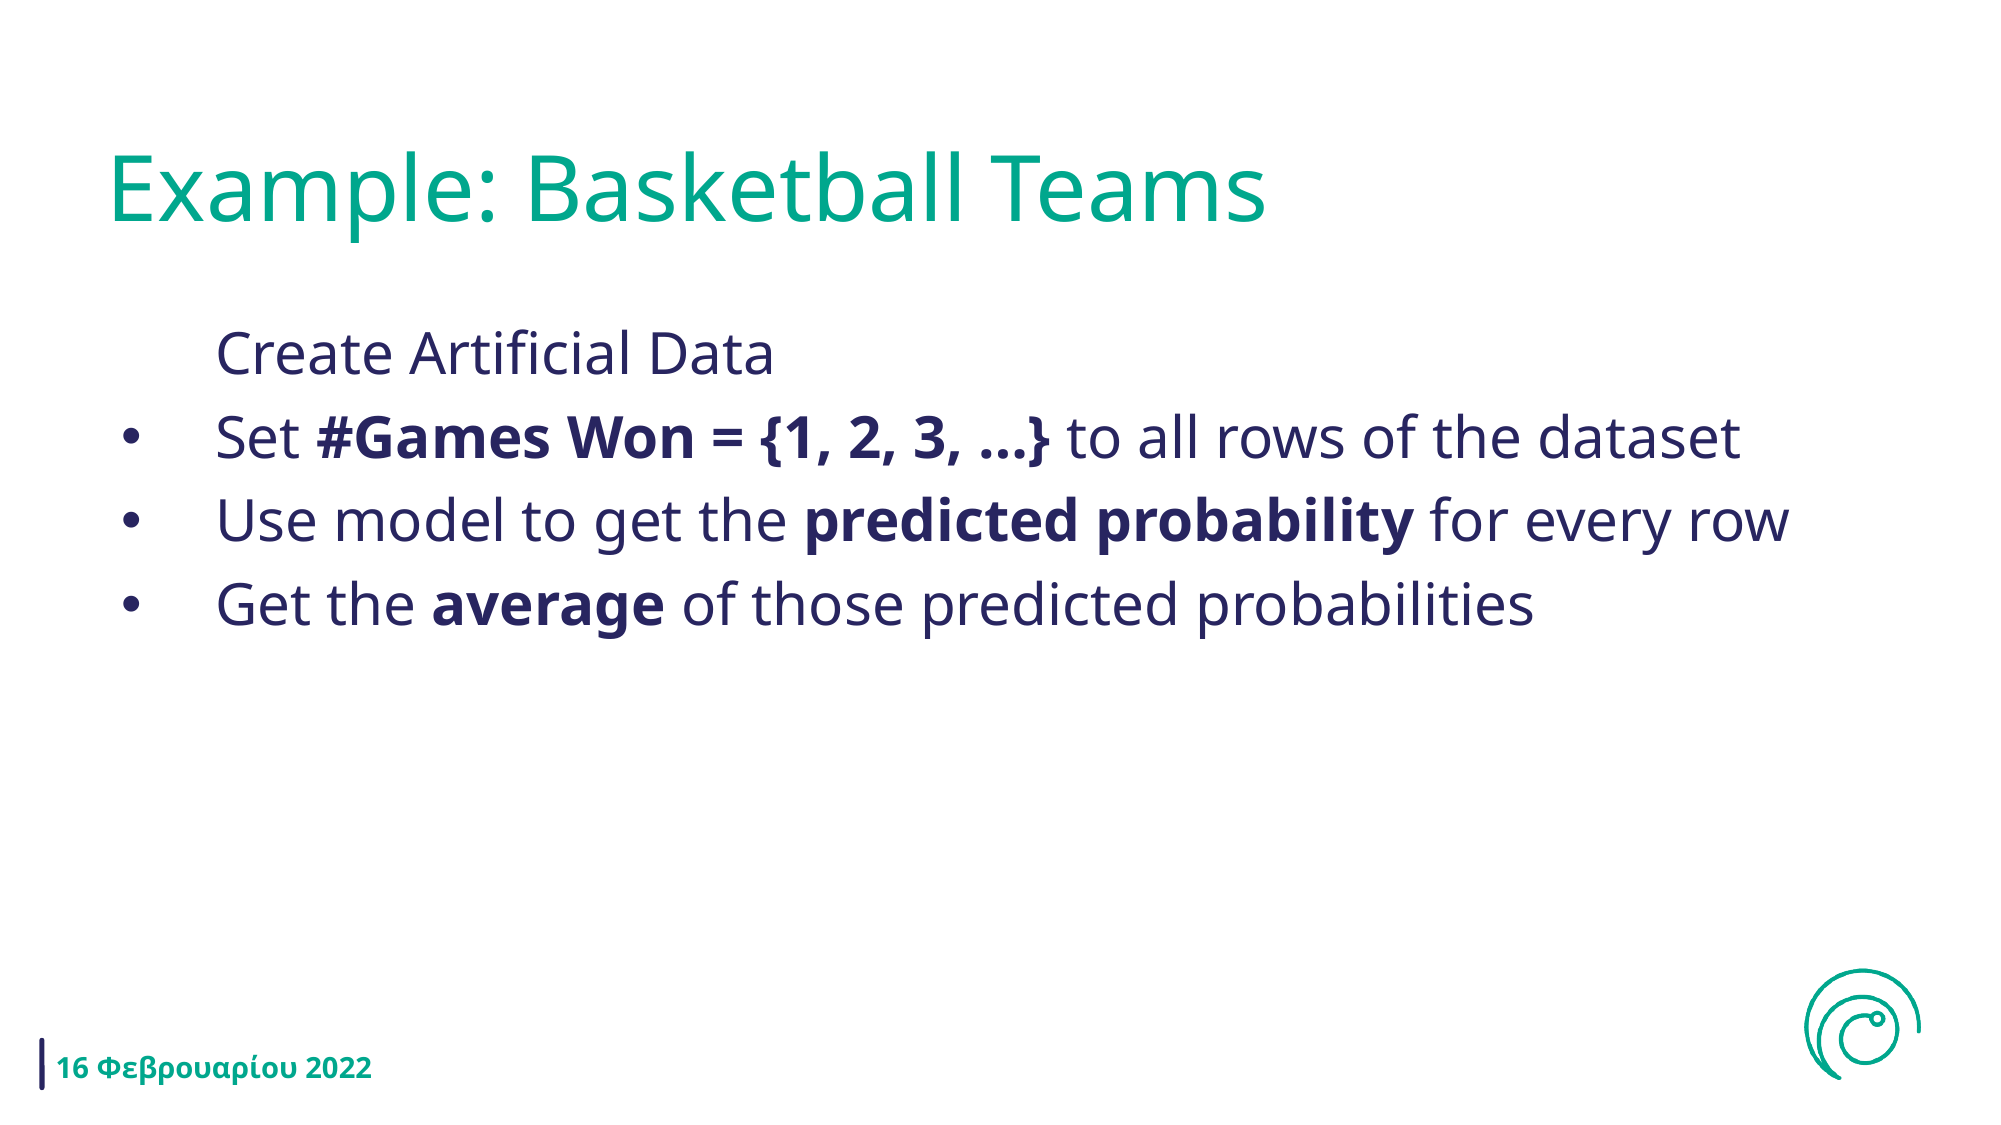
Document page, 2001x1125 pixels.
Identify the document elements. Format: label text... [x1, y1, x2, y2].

title Example: Basketball Teams [91, 82, 1876, 300]
list Create Artificial Data Set #Games Won = {1, 2, 3, …} to all rows of the dataset Use model to get the predicted probability for every row Get the average of those predicted probabilities [106, 316, 1879, 1031]
picture [1804, 968, 1921, 1080]
